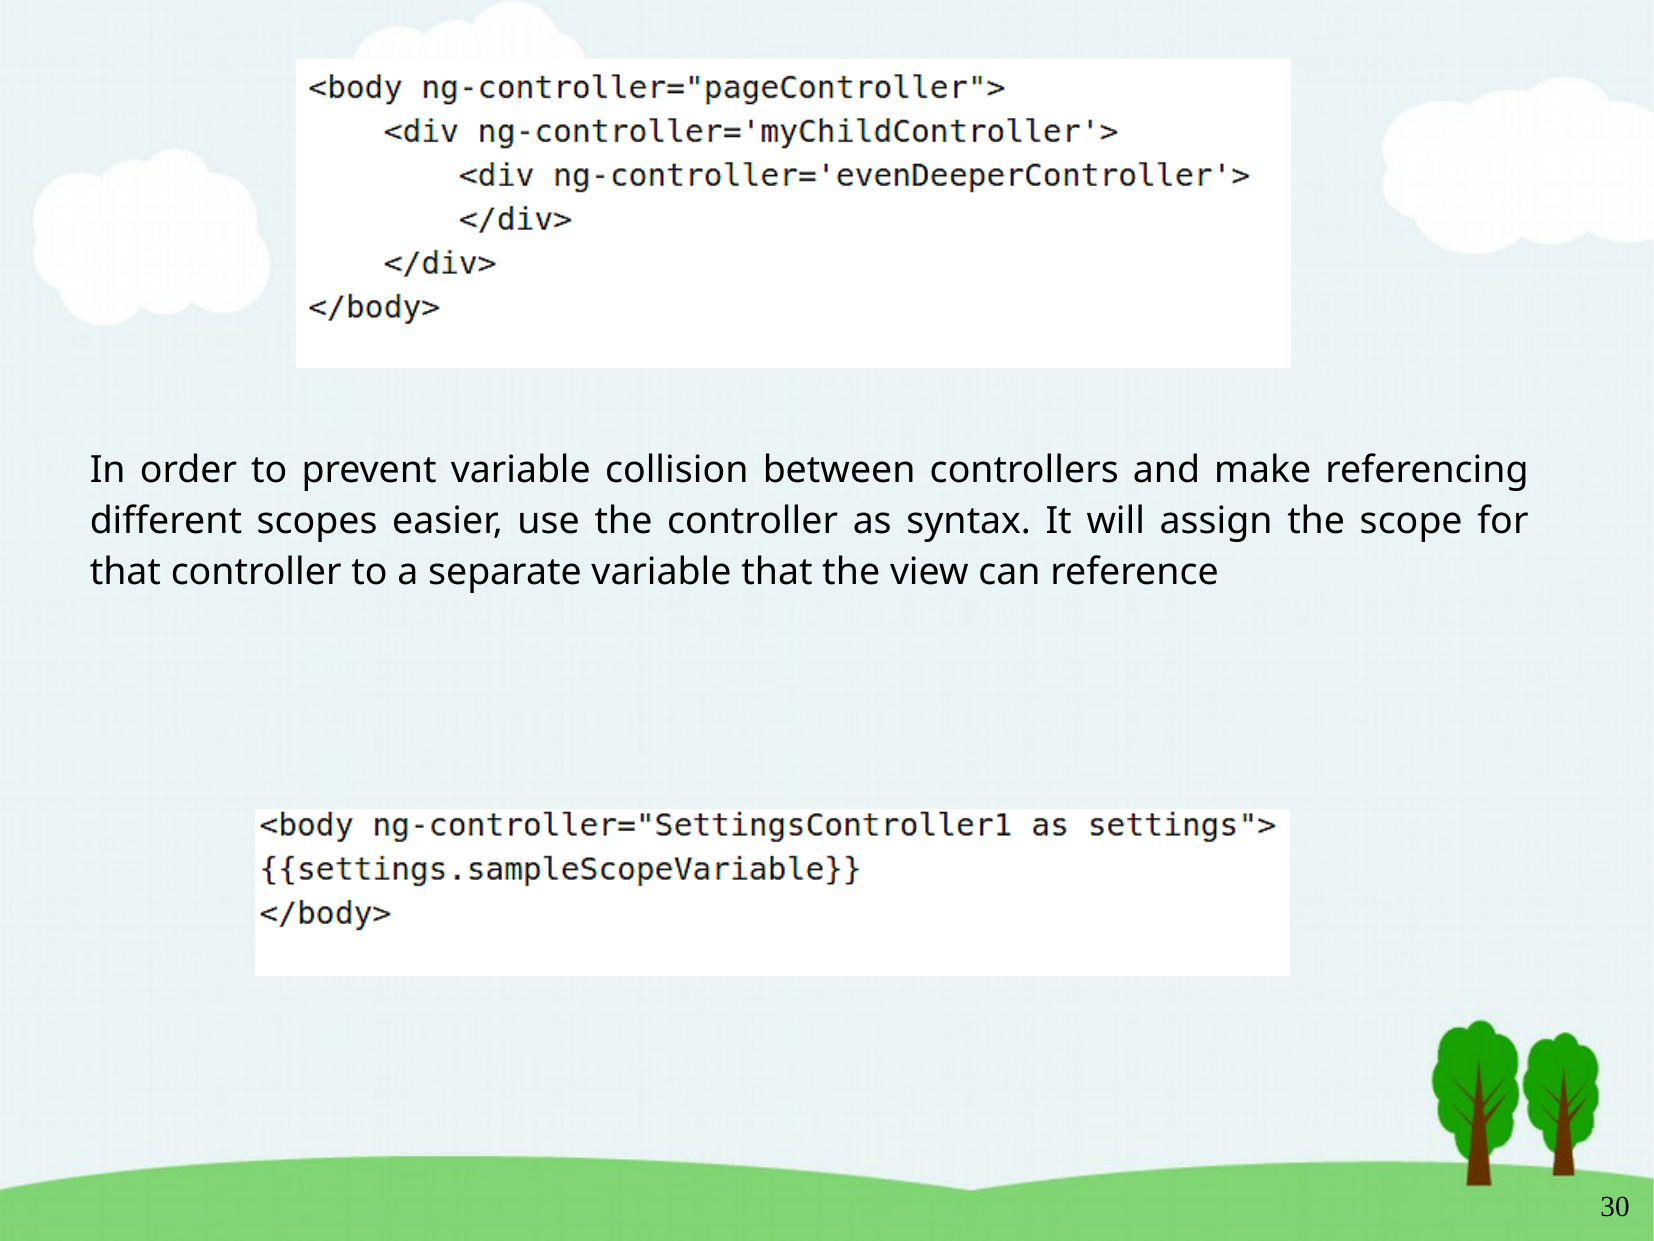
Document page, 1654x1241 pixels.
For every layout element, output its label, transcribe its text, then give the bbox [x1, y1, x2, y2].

picture [0, 0, 1654, 1241]
text_box In order to prevent variable collision between controllers and make referencing different scopes easier, use the controller as syntax. It will assign the scope for that controller to a separate variable that the view can reference [75, 435, 1546, 574]
